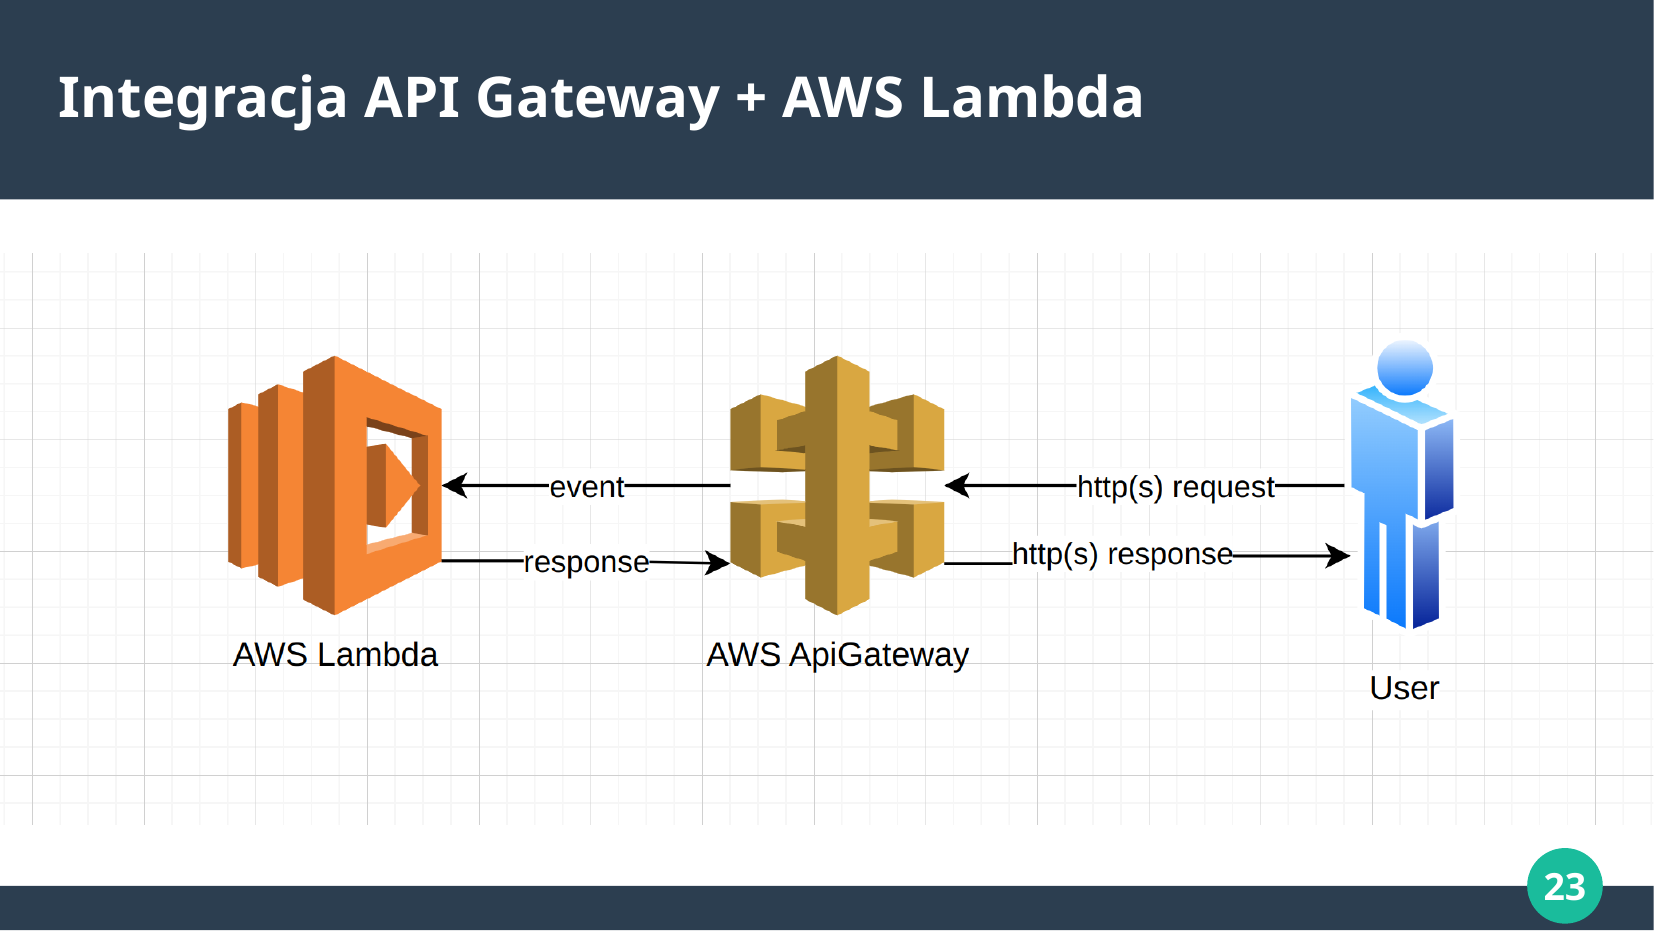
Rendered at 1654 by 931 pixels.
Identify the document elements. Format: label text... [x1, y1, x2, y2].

picture [0, 253, 1654, 826]
title Integracja API Gateway + AWS Lambda [59, 37, 1595, 156]
